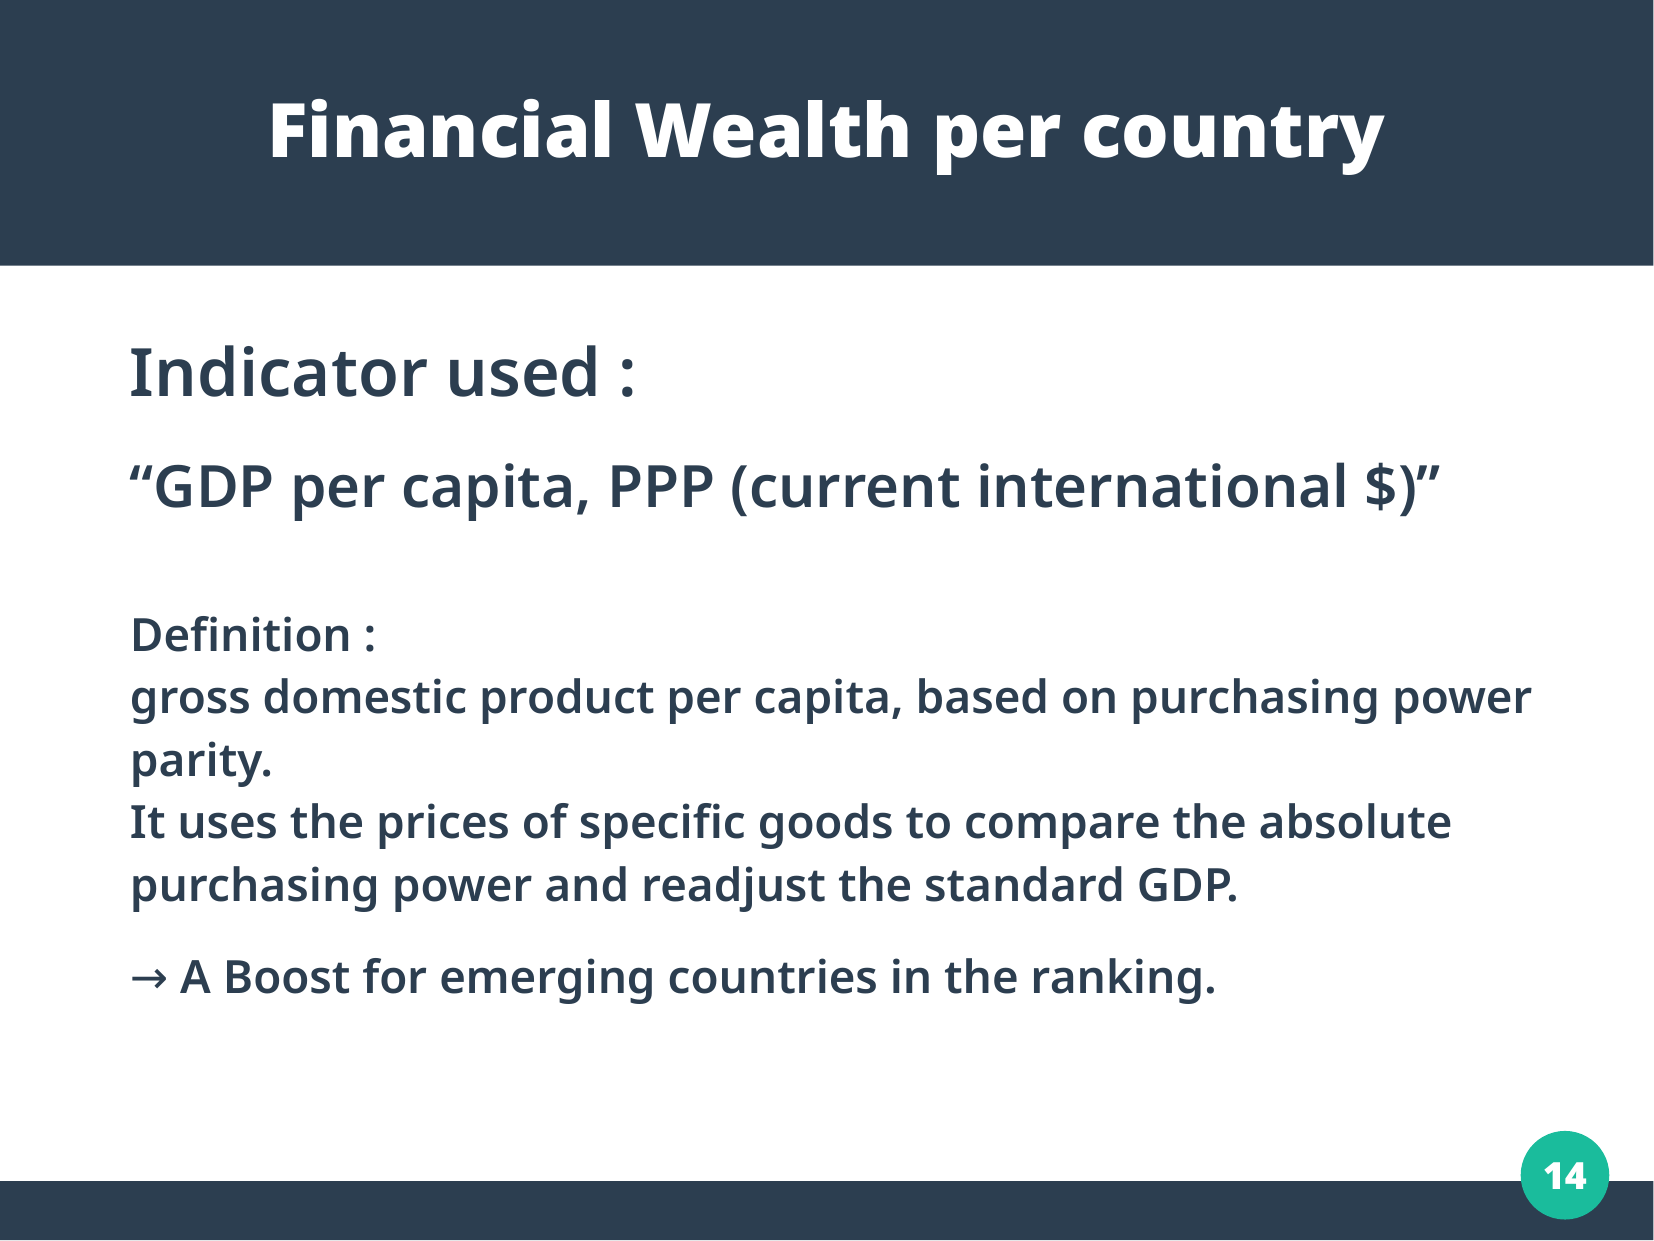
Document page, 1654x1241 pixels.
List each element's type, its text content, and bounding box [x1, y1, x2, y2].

list Indicator used : “GDP per capita, PPP (current international $)” [59, 324, 1595, 532]
title Financial Wealth per country [59, 49, 1595, 207]
list Definition : gross domestic product per capita, based on purchasing power parity. It uses the prices of specific goods to compare the absolute purchasing power and readjust the standard GDP. → A Boost for emerging countries in the ranking. [59, 602, 1571, 1123]
